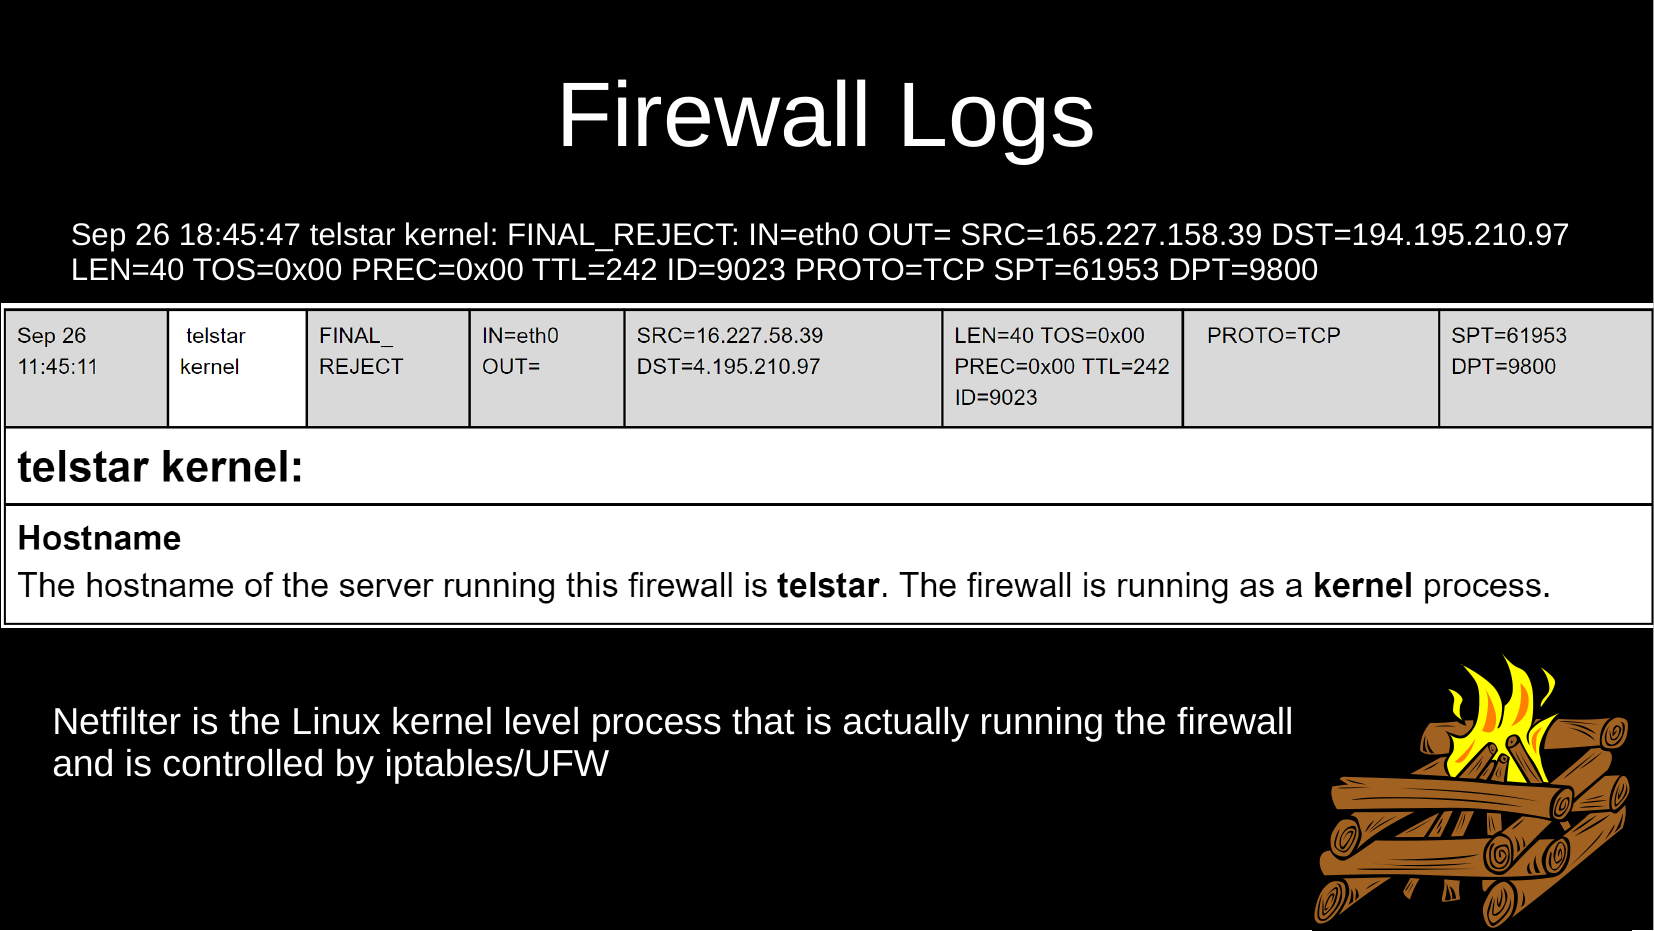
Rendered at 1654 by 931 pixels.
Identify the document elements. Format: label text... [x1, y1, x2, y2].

text_box Netfilter is the Linux kernel level process that is actually running the firewall and is controlled by iptables/UFW [37, 693, 1313, 792]
list Sep 26 18:45:47 telstar kernel: FINAL_REJECT: IN=eth0 OUT= SRC=165.227.158.39 DST=194.195.210.97 LEN=40 TOS=0x00 PREC=0x00 TTL=242 ID=9023 PROTO=TCP SPT=61953 DPT=9800 [0, 217, 1651, 758]
title Firewall Logs [82, 37, 1571, 193]
picture [1, 303, 1654, 628]
picture [1312, 638, 1632, 931]
